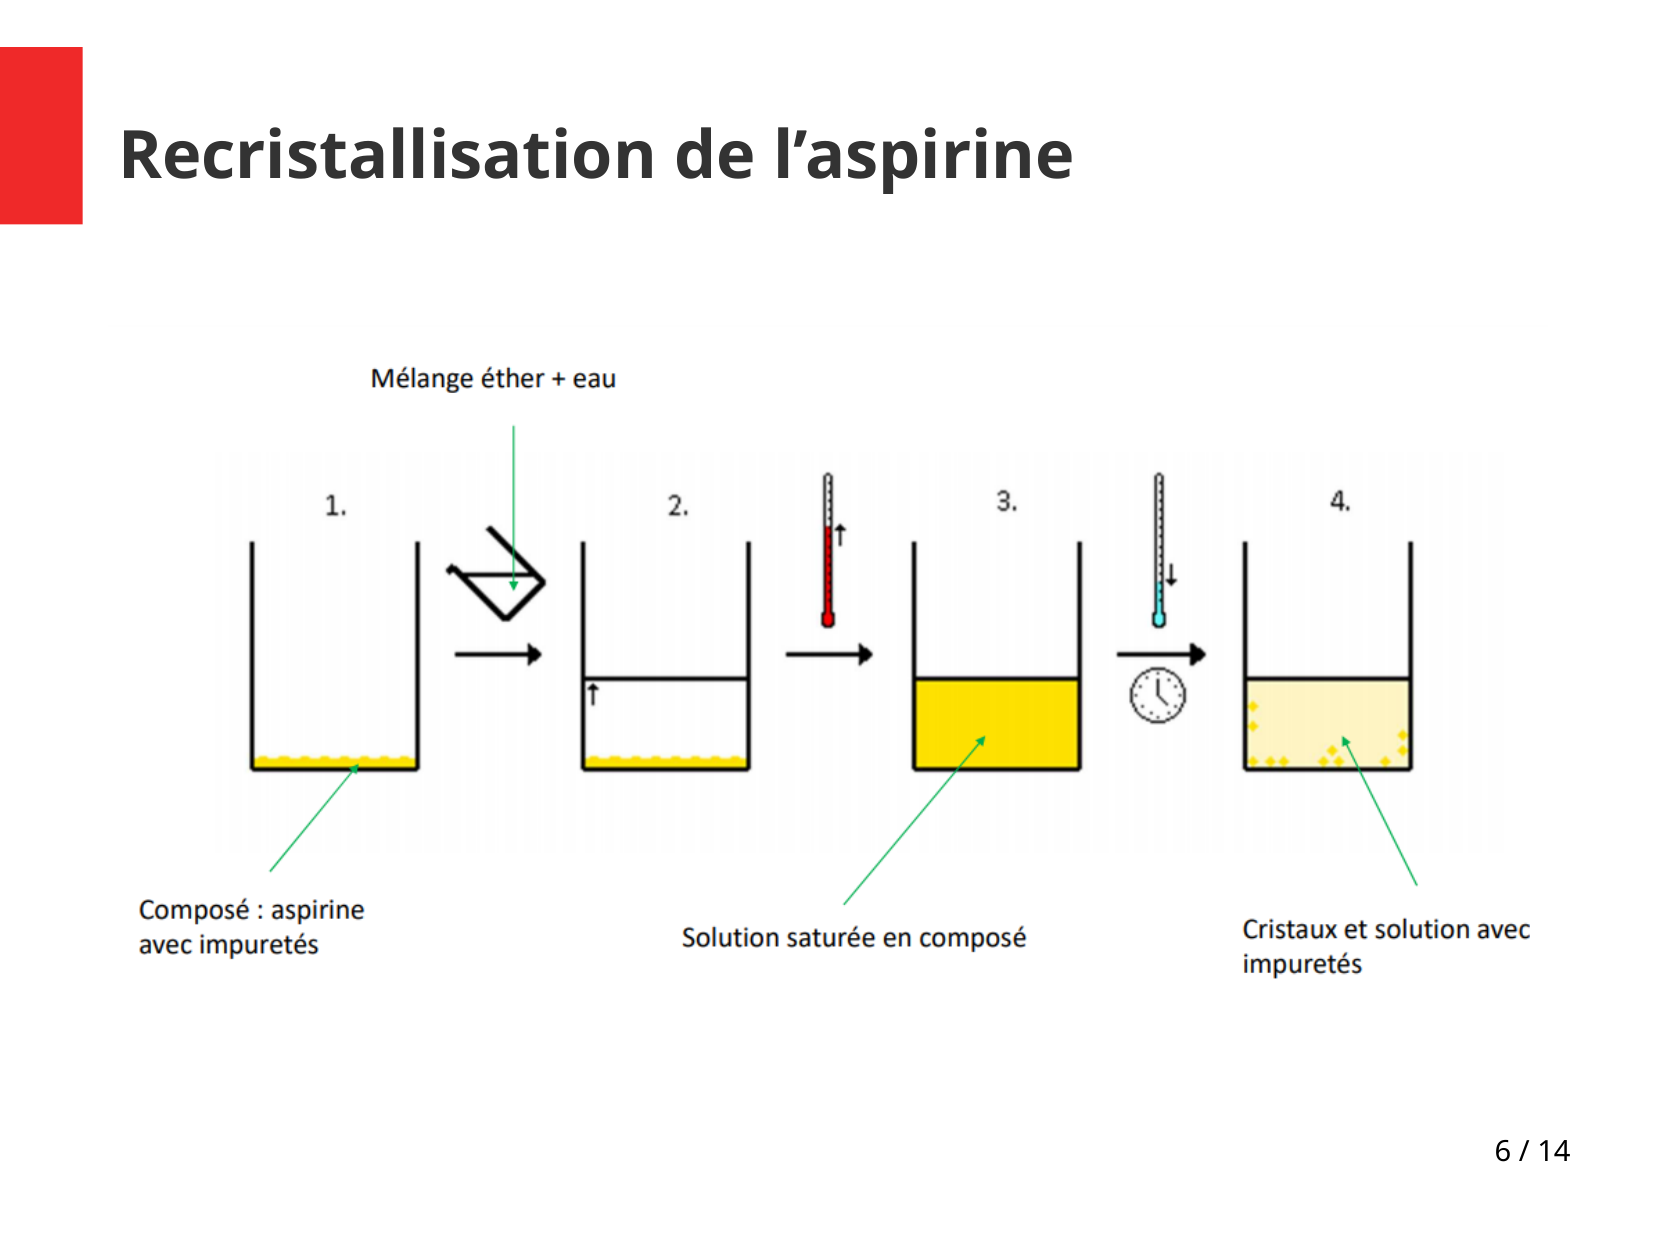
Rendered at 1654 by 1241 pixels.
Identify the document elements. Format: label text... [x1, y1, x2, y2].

picture [108, 325, 1548, 998]
title Recristallisation de l’aspirine [118, 49, 1571, 257]
